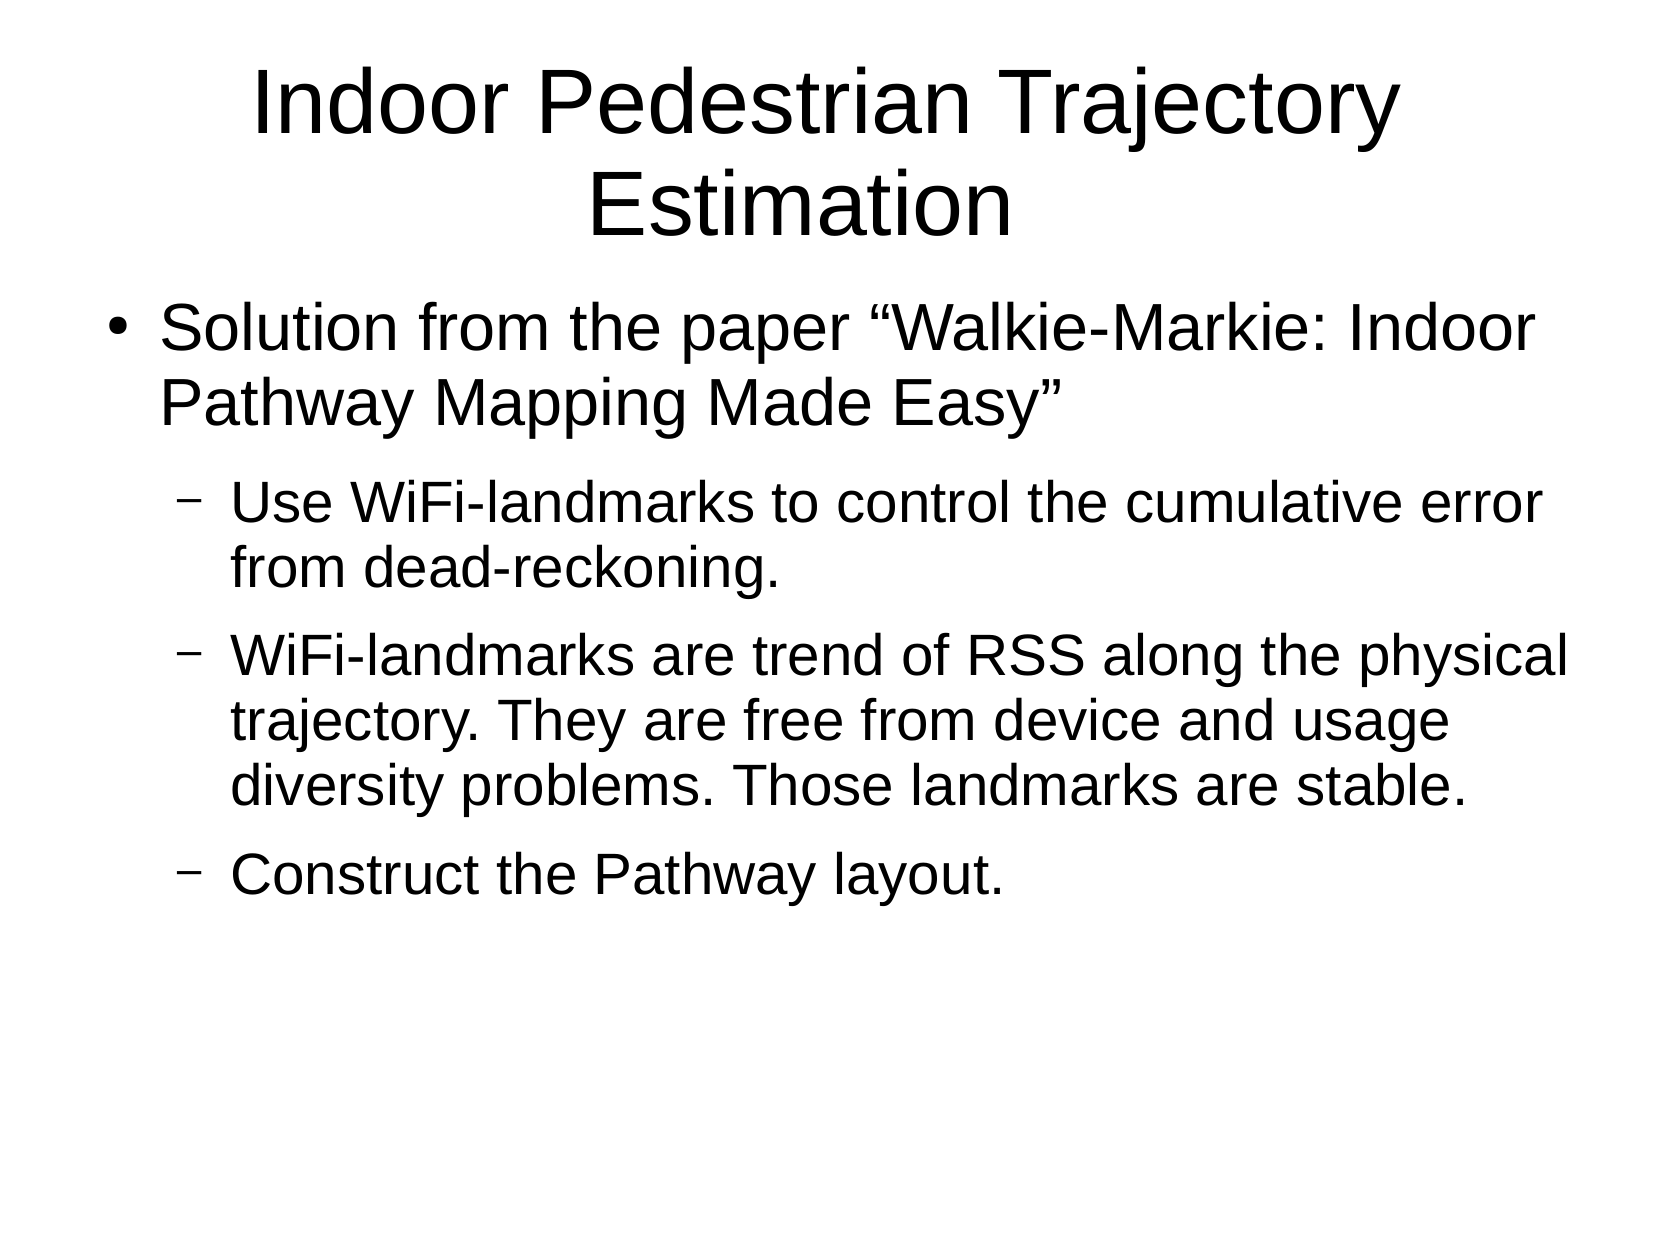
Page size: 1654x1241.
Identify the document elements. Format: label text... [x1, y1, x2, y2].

title Indoor Pedestrian Trajectory Estimation [82, 49, 1571, 257]
list Solution from the paper “Walkie-Markie: Indoor Pathway Mapping Made Easy” Use WiFi-landmarks to control the cumulative error from dead-reckoning. WiFi-landmarks are trend of RSS along the physical trajectory. They are free from device and usage diversity problems. Those landmarks are stable. Construct the Pathway layout. [88, 290, 1577, 1010]
